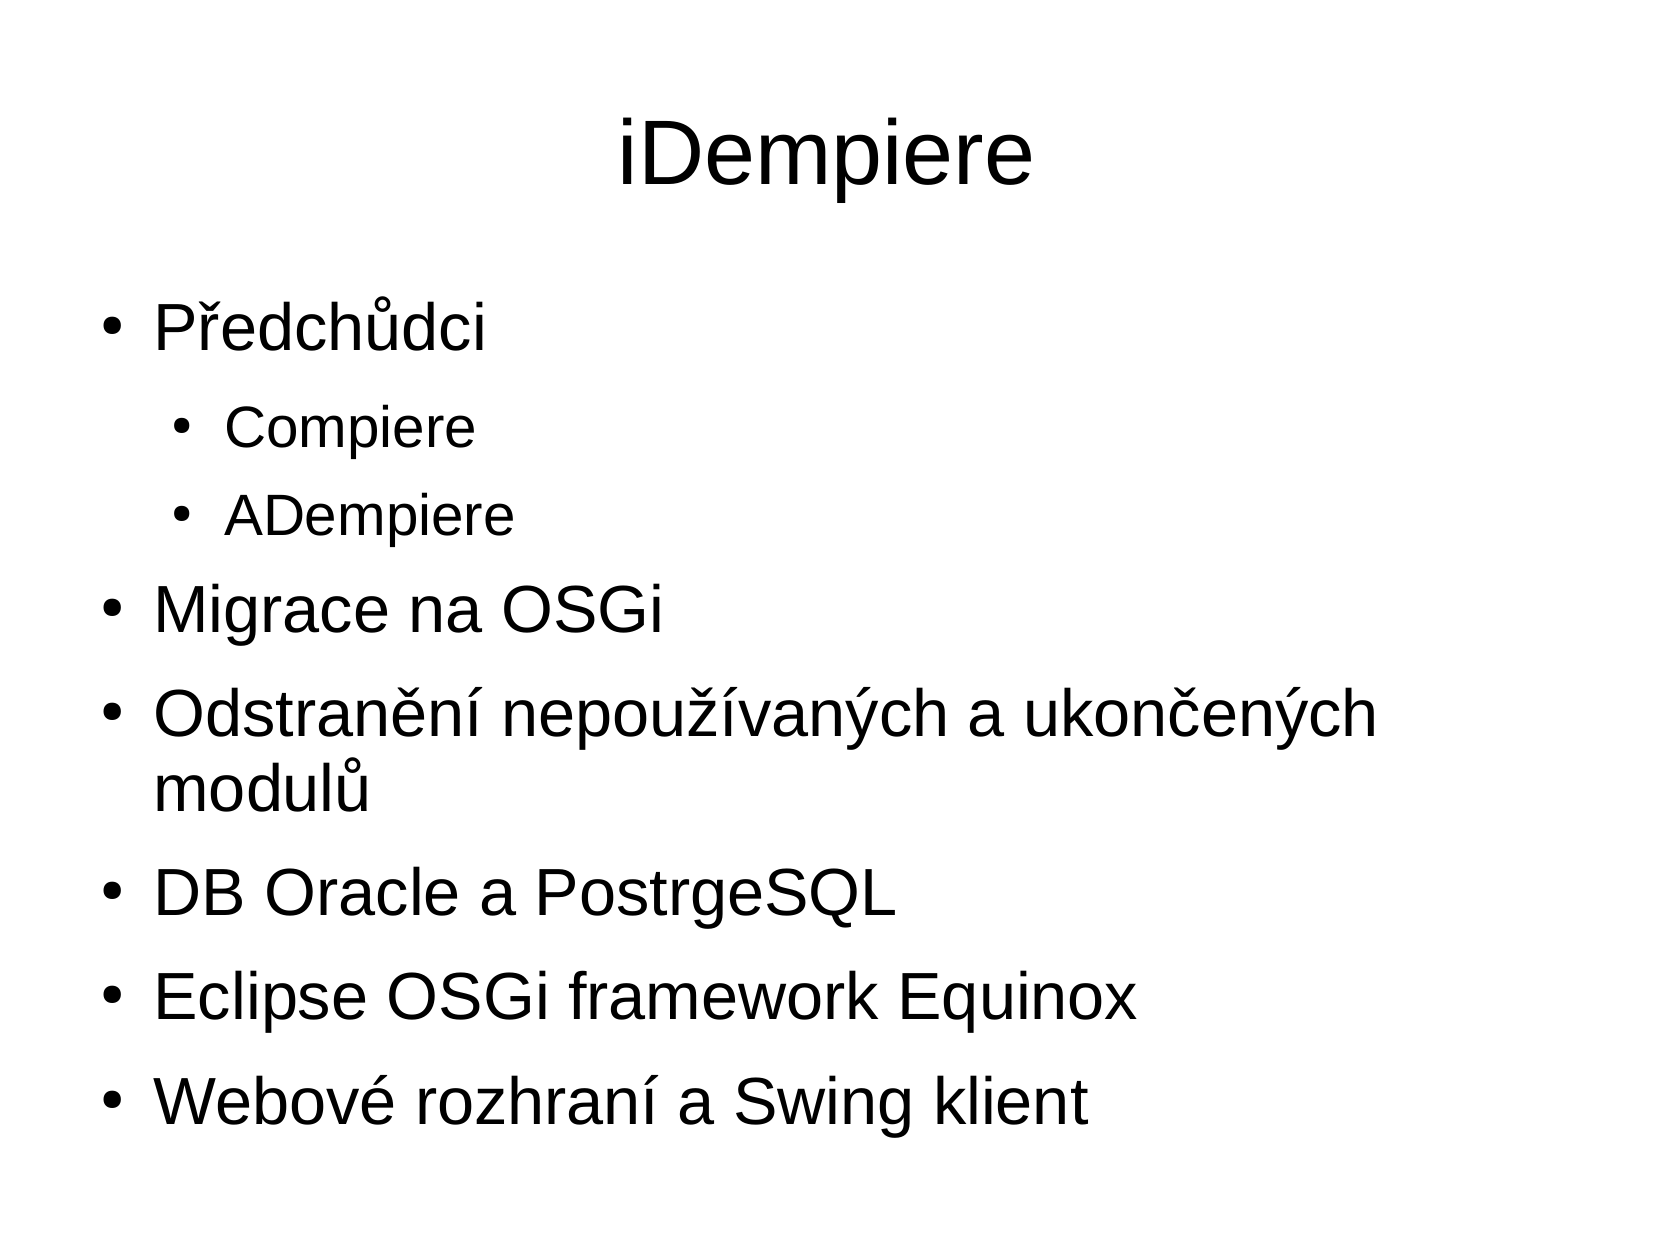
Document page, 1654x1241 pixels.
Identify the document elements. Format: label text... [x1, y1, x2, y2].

list Předchůdci Compiere ADempiere Migrace na OSGi Odstranění nepoužívaných a ukončených modulů DB Oracle a PostrgeSQL Eclipse OSGi framework Equinox Webové rozhraní a Swing klient [82, 290, 1571, 1139]
title iDempiere [82, 49, 1571, 257]
